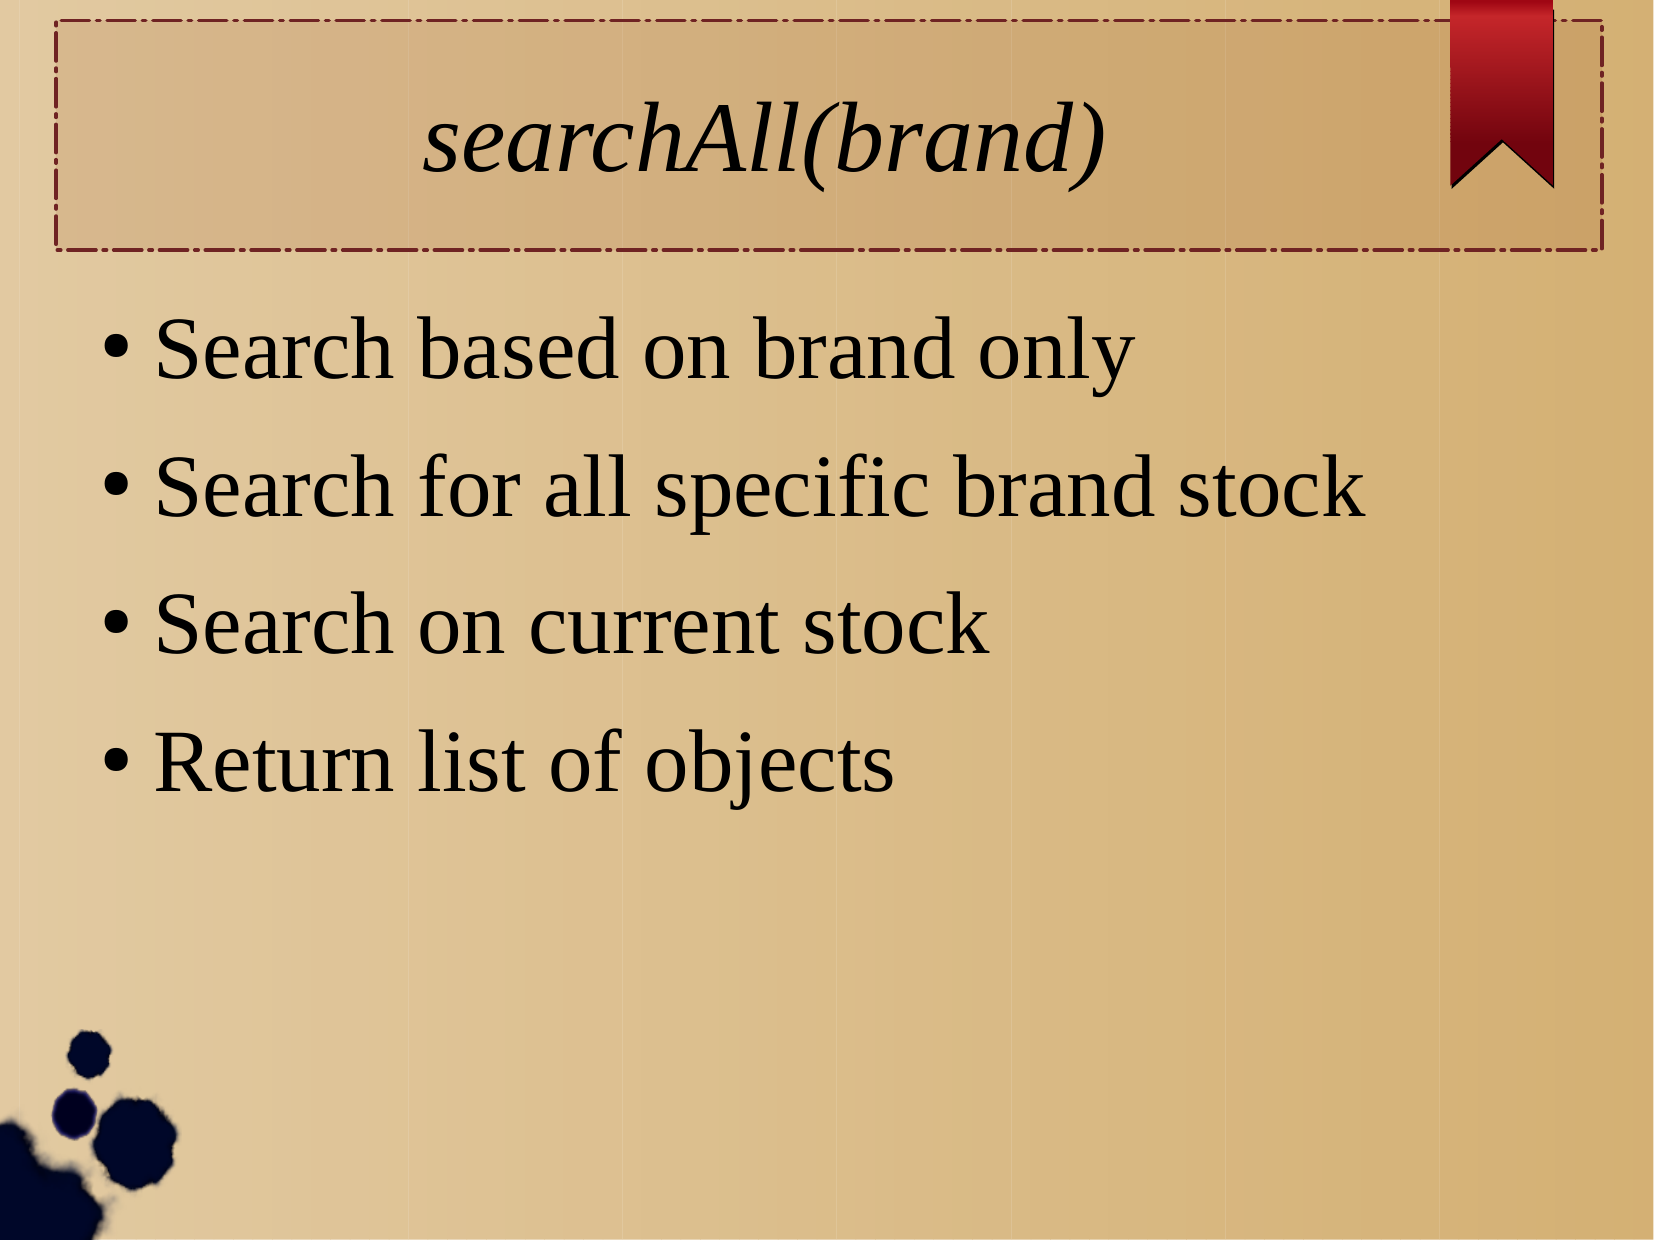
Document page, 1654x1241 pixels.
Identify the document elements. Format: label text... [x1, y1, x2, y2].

list Search based on brand only Search for all specific brand stock Search on current stock Return list of objects [82, 299, 1571, 1019]
title searchAll(brand) [82, 47, 1412, 229]
